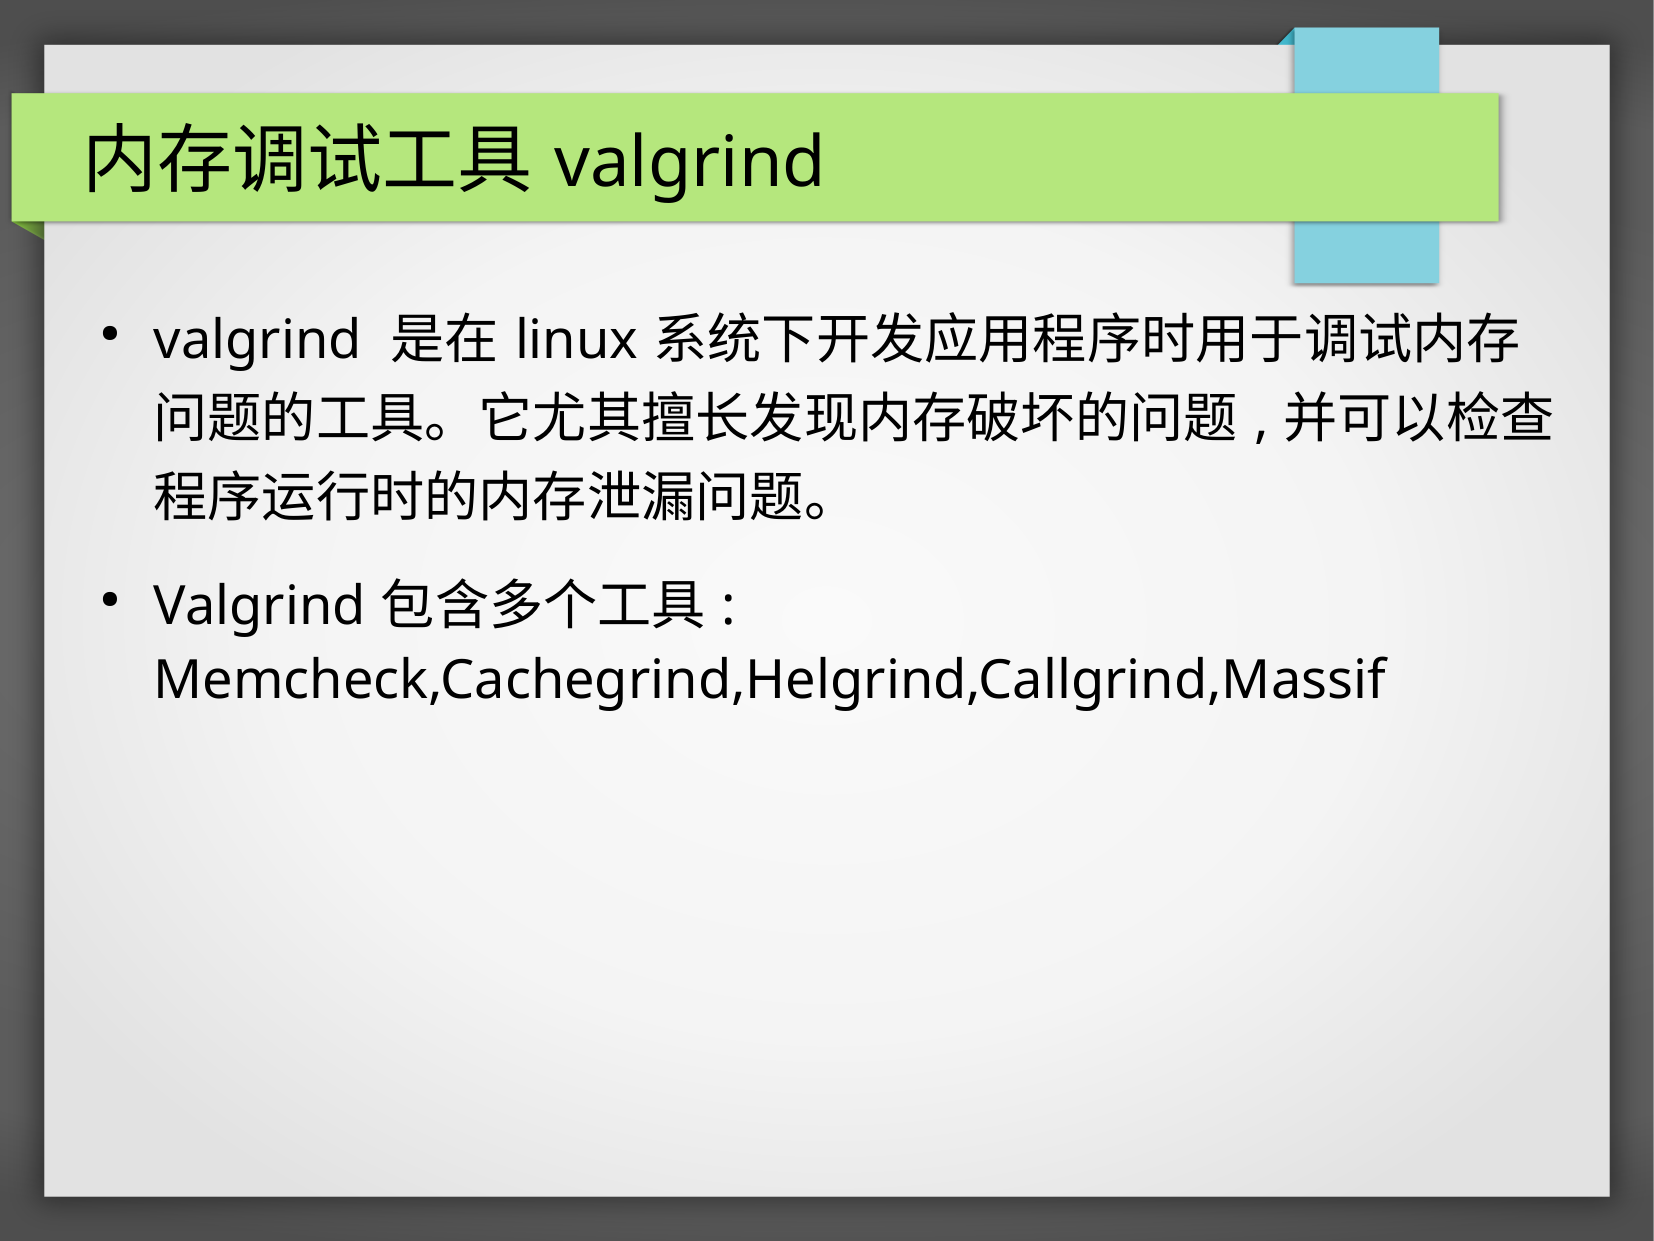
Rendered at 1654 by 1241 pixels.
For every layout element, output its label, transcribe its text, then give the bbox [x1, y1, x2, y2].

title 内存调试工具valgrind [82, 94, 1264, 213]
picture [0, 0, 1654, 1241]
list valgrind 是在linux系统下开发应用程序时用于调试内存问题的工具。它尤其擅长发现内存破坏的问题,并可以检查程序运行时的内存泄漏问题。 Valgrind包含多个工具: Memcheck,Cachegrind,Helgrind,Callgrind,Massif [82, 295, 1571, 1015]
